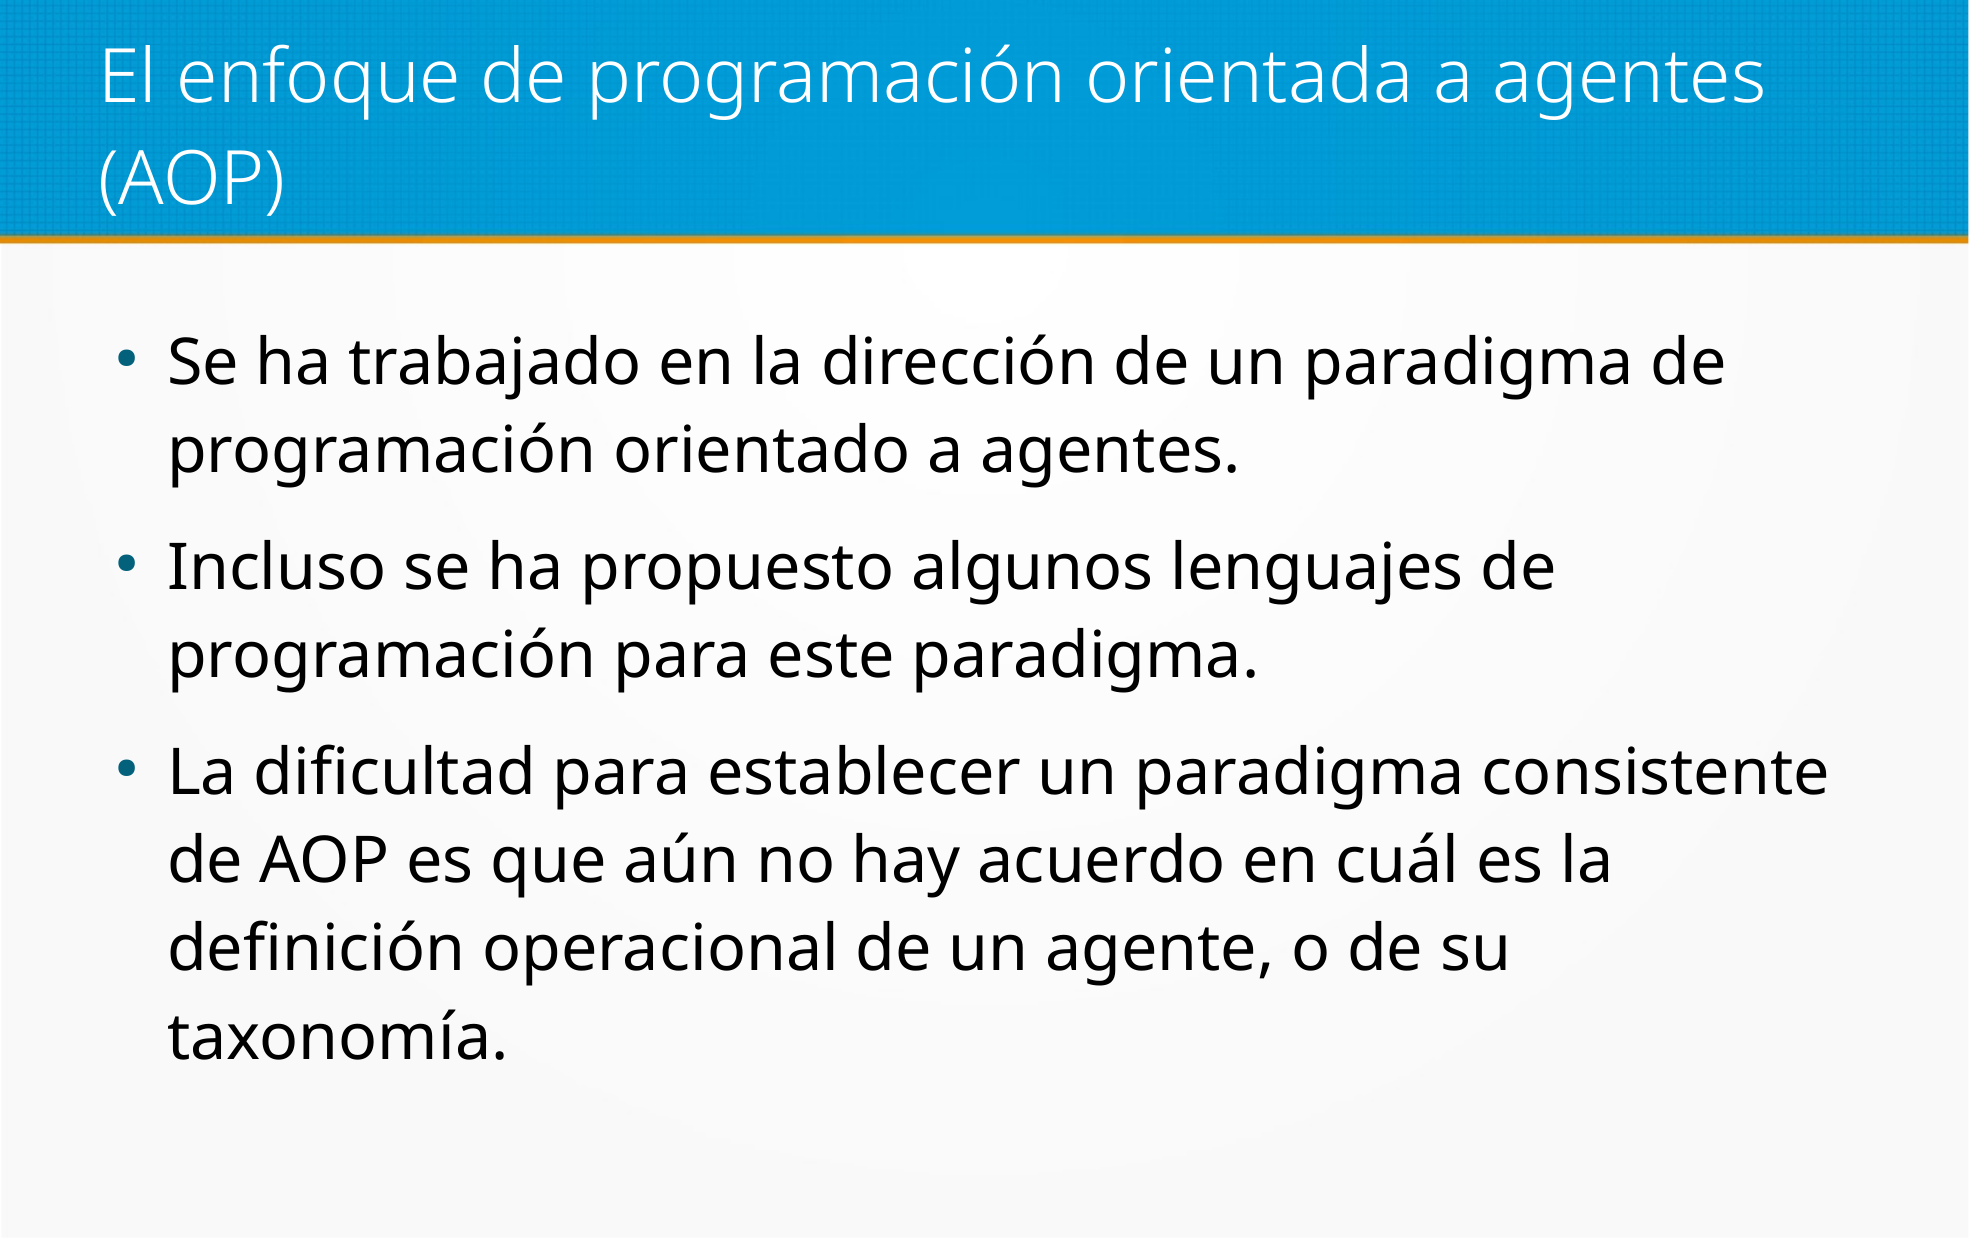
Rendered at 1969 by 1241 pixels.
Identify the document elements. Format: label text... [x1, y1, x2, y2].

list Se ha trabajado en la dirección de un paradigma de programación orientado a agentes. Incluso se ha propuesto algunos lenguajes de programación para este paradigma. La dificultad para establecer un paradigma consistente de AOP es que aún no hay acuerdo en cuál es la definición operacional de un agente, o de su taxonomía. [98, 315, 1861, 1081]
title El enfoque de programación orientada a agentes (AOP) [98, 19, 1870, 227]
picture [0, 233, 1969, 1241]
